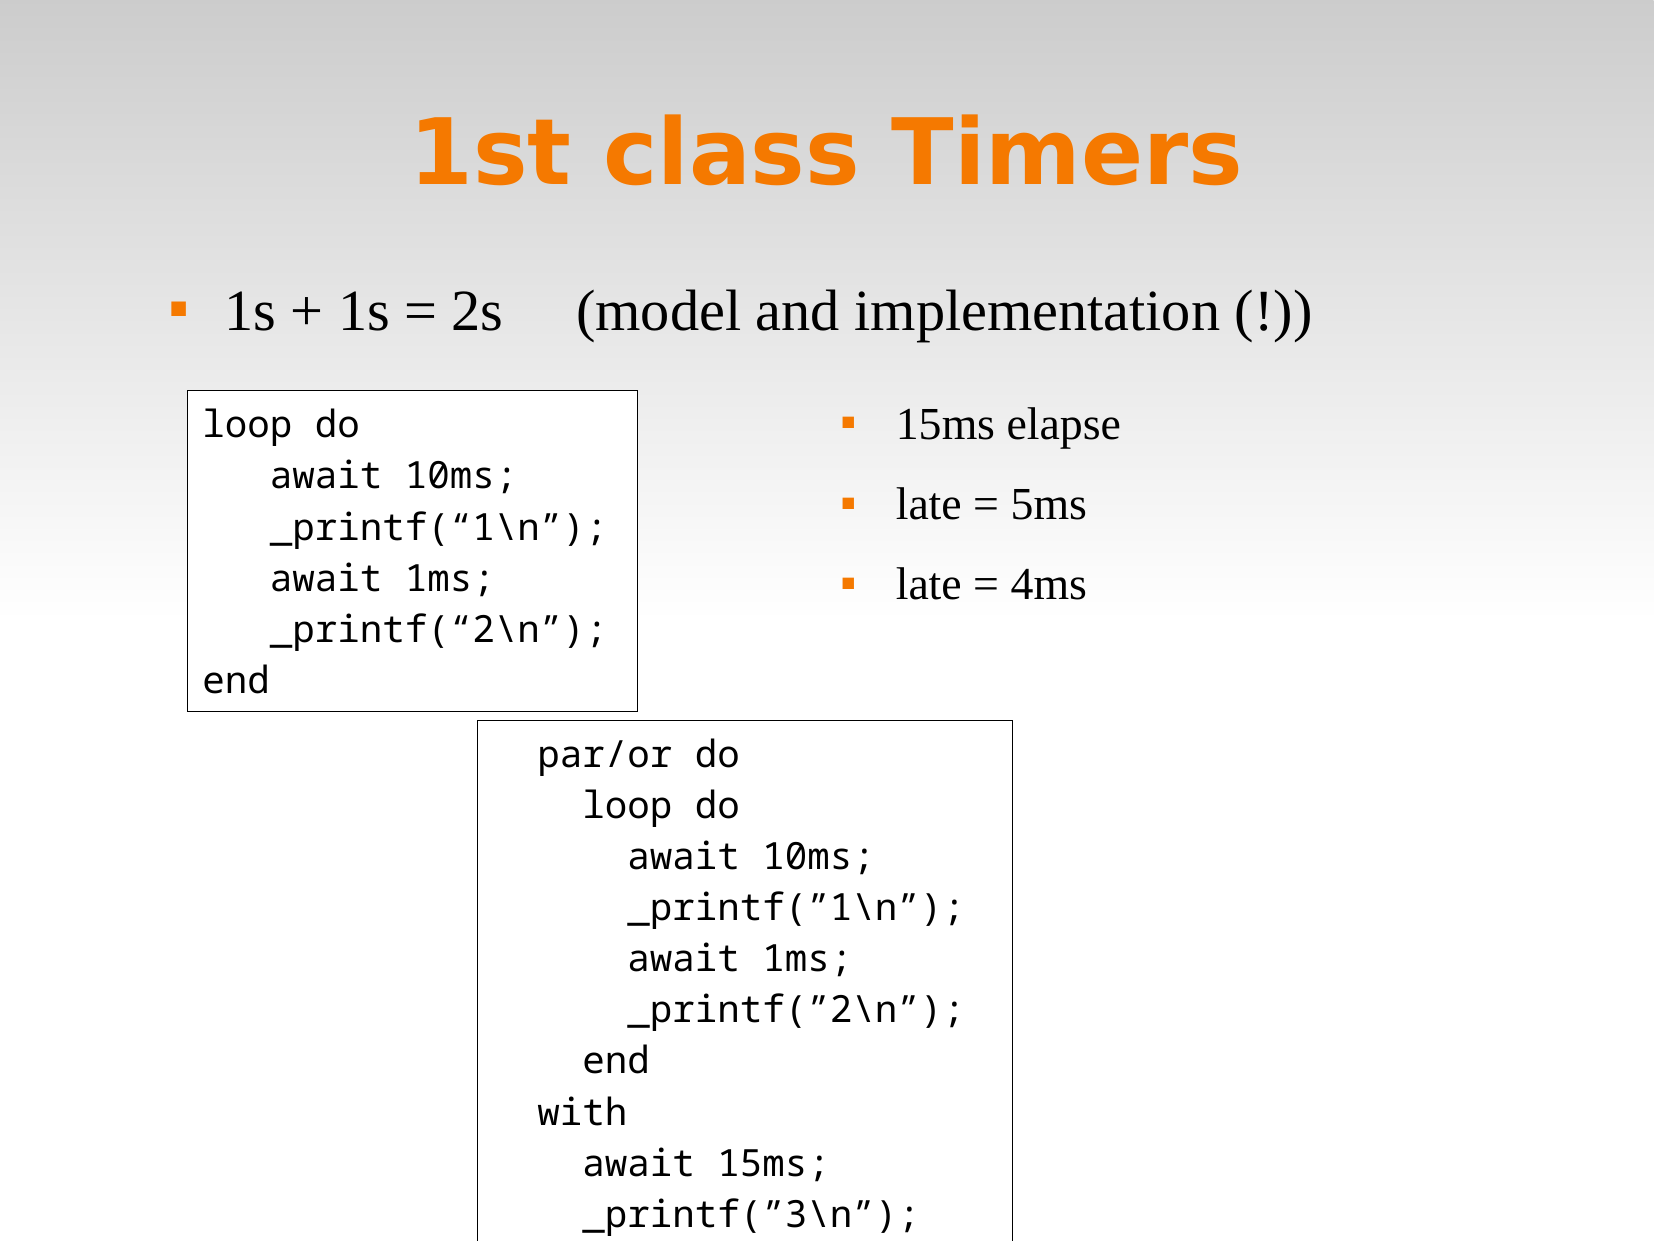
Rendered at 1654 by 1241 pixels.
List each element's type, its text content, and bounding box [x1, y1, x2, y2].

text_box par/or do loop do await 10ms; _printf(”1\n”); await 1ms; _printf(”2\n”); end with await 15ms; _printf(”3\n”); end [477, 720, 1013, 1215]
text_box loop do await 10ms; _printf(“1\n”); await 1ms; _printf(“2\n”); end [187, 390, 638, 668]
list 1s + 1s = 2s (model and implementation (!)) [82, 278, 1571, 368]
list 15ms elapse late = 5ms late = 4ms [754, 398, 1455, 662]
title 1st class Timers [82, 49, 1571, 257]
